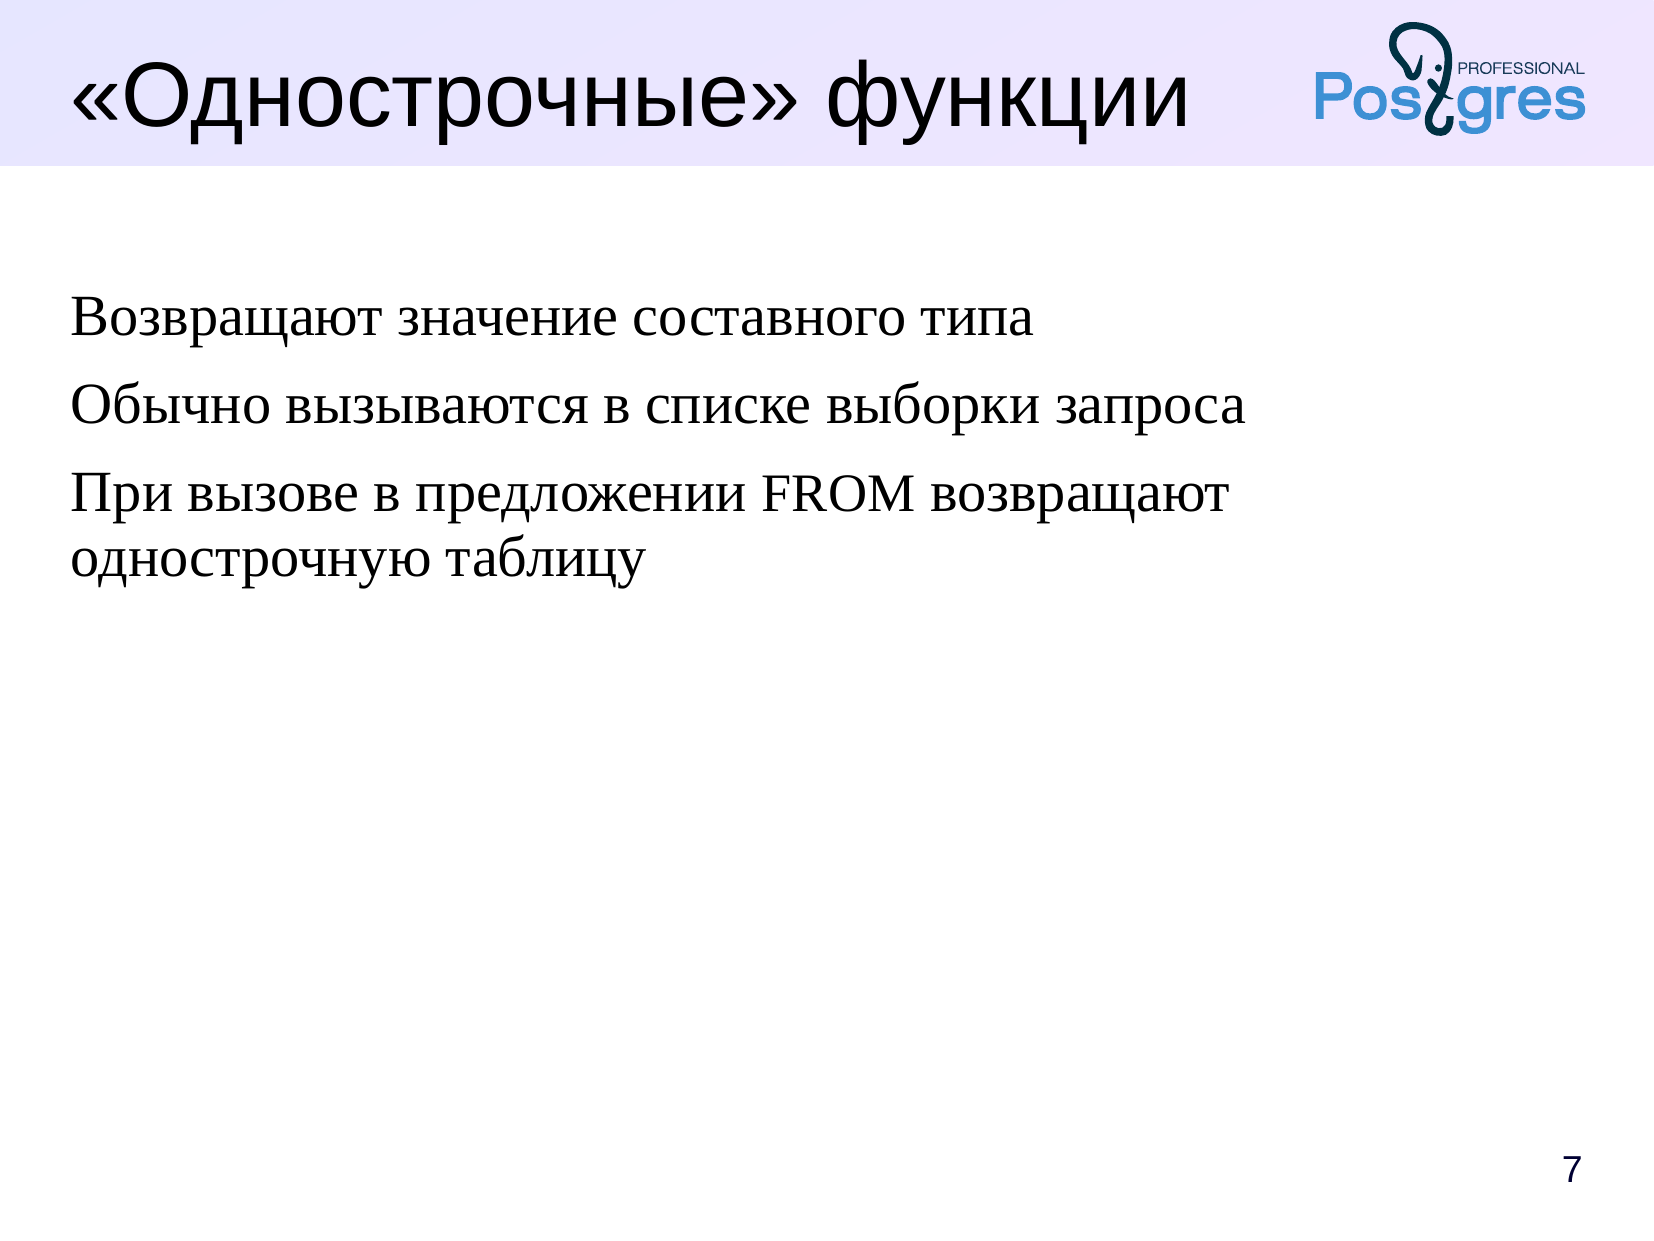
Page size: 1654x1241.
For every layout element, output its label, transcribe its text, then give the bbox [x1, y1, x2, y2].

list Возвращают значение составного типа Обычно вызываются в списке выборки запроса При вызове в предложении FROM возвращают однострочную таблицу [70, 283, 1583, 1141]
title «Однострочные» функции [70, 43, 1241, 147]
